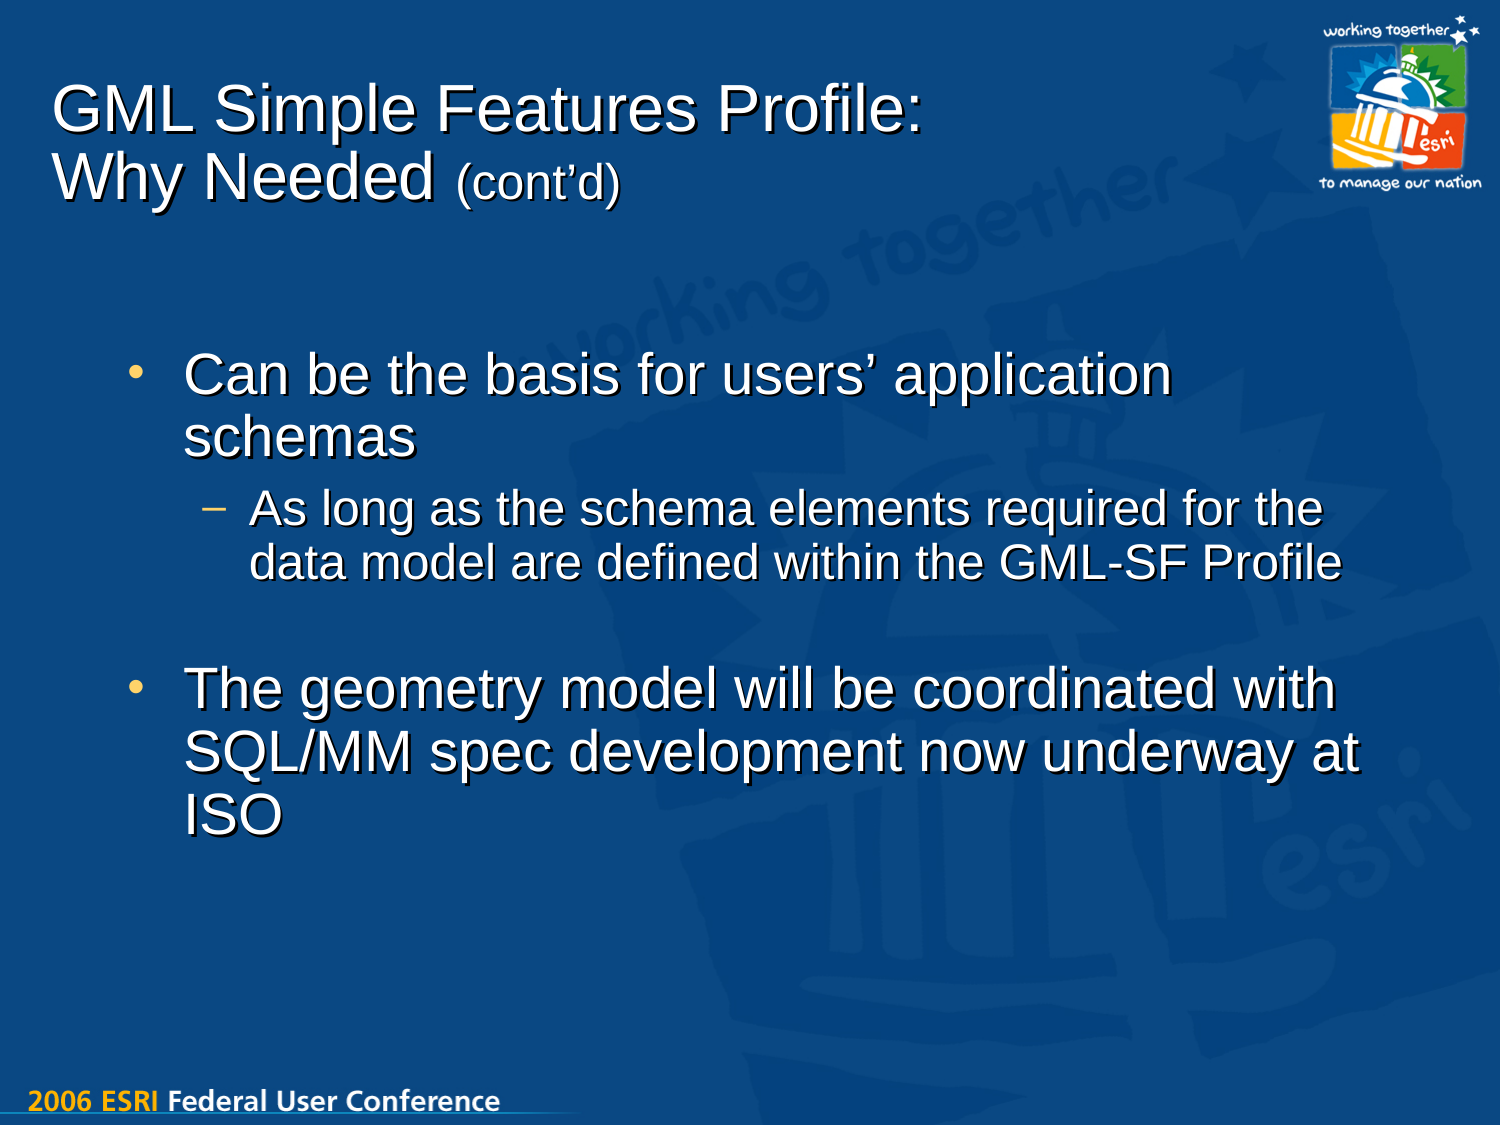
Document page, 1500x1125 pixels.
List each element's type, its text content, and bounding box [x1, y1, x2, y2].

list Can be the basis for users’ application schemas As long as the schema elements required for the data model are defined within the GML-SF Profile The geometry model will be coordinated with SQL/MM spec development now underway at ISO [112, 336, 1424, 1040]
title GML Simple Features Profile: Why Needed (cont’d) [36, 69, 1459, 257]
picture [0, 0, 1500, 1125]
